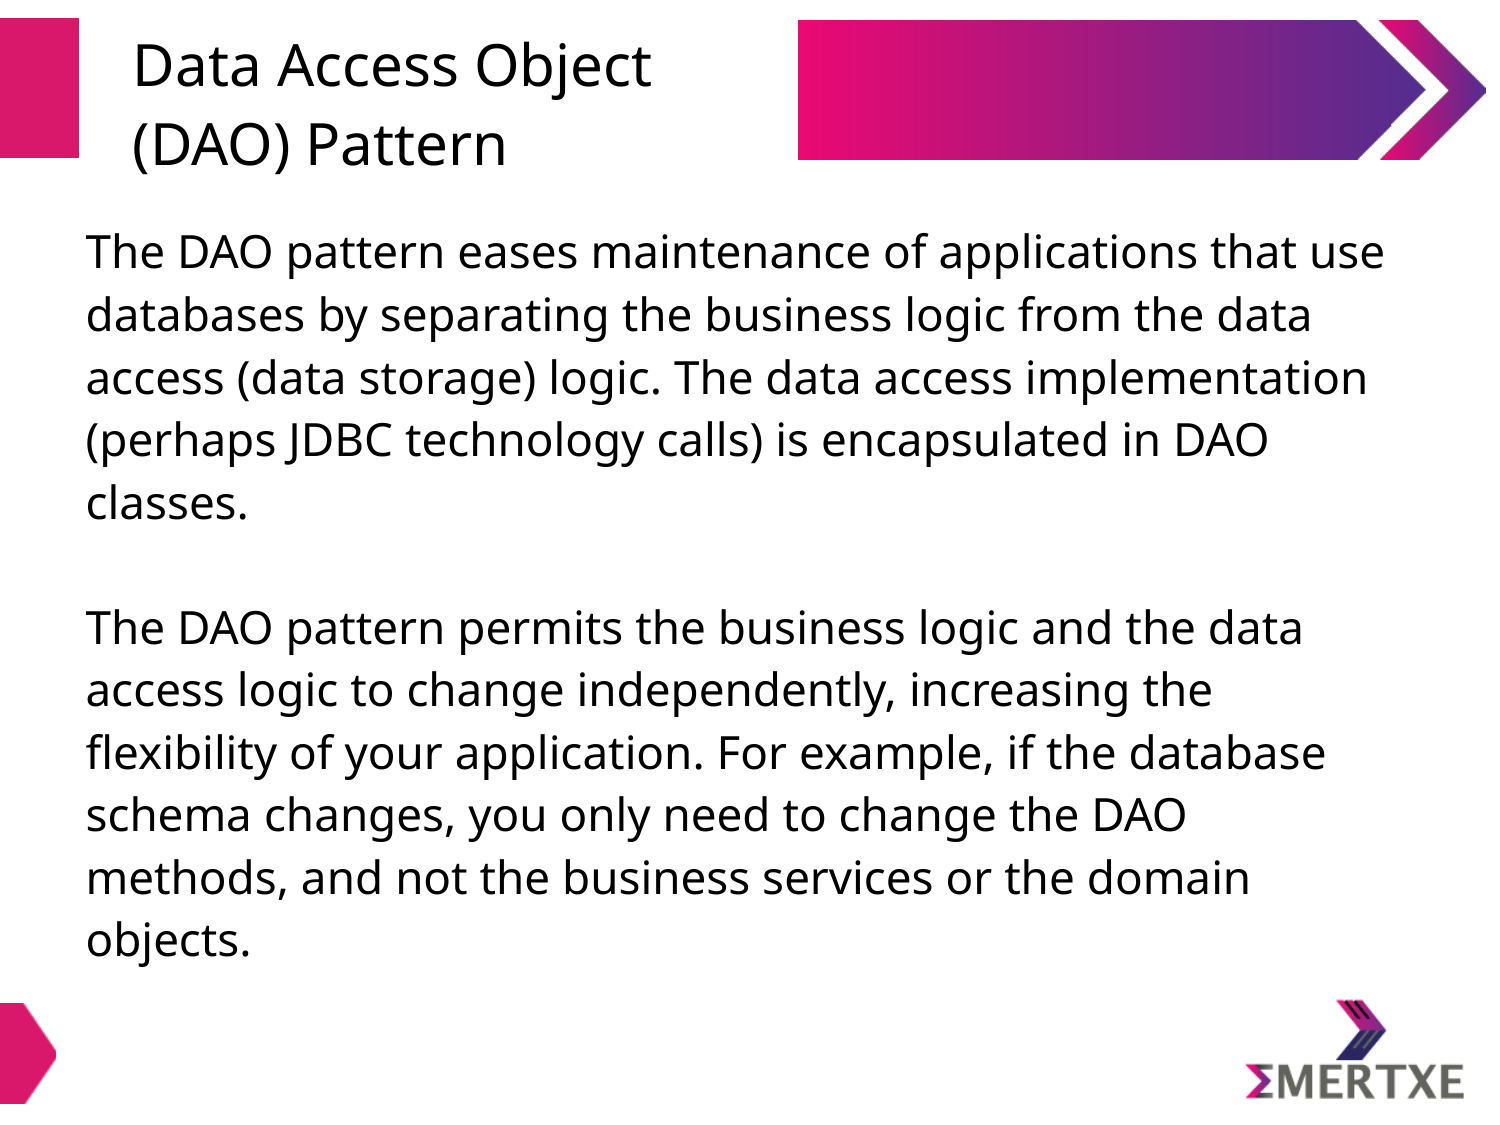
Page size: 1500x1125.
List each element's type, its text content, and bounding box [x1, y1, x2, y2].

picture [798, 20, 1486, 160]
picture [1245, 996, 1465, 1099]
text_box The DAO pattern eases maintenance of applications that use databases by separating the business logic from the data access (data storage) logic. The data access implementation (perhaps JDBC technology calls) is encapsulated in DAO classes. The DAO pattern permits the business logic and the data access logic to change independently, increasing the flexibility of your application. For example, if the database schema changes, you only need to change the DAO methods, and not the business services or the domain objects. [70, 212, 1406, 870]
text_box Data Access Object (DAO) Pattern [118, 16, 756, 168]
